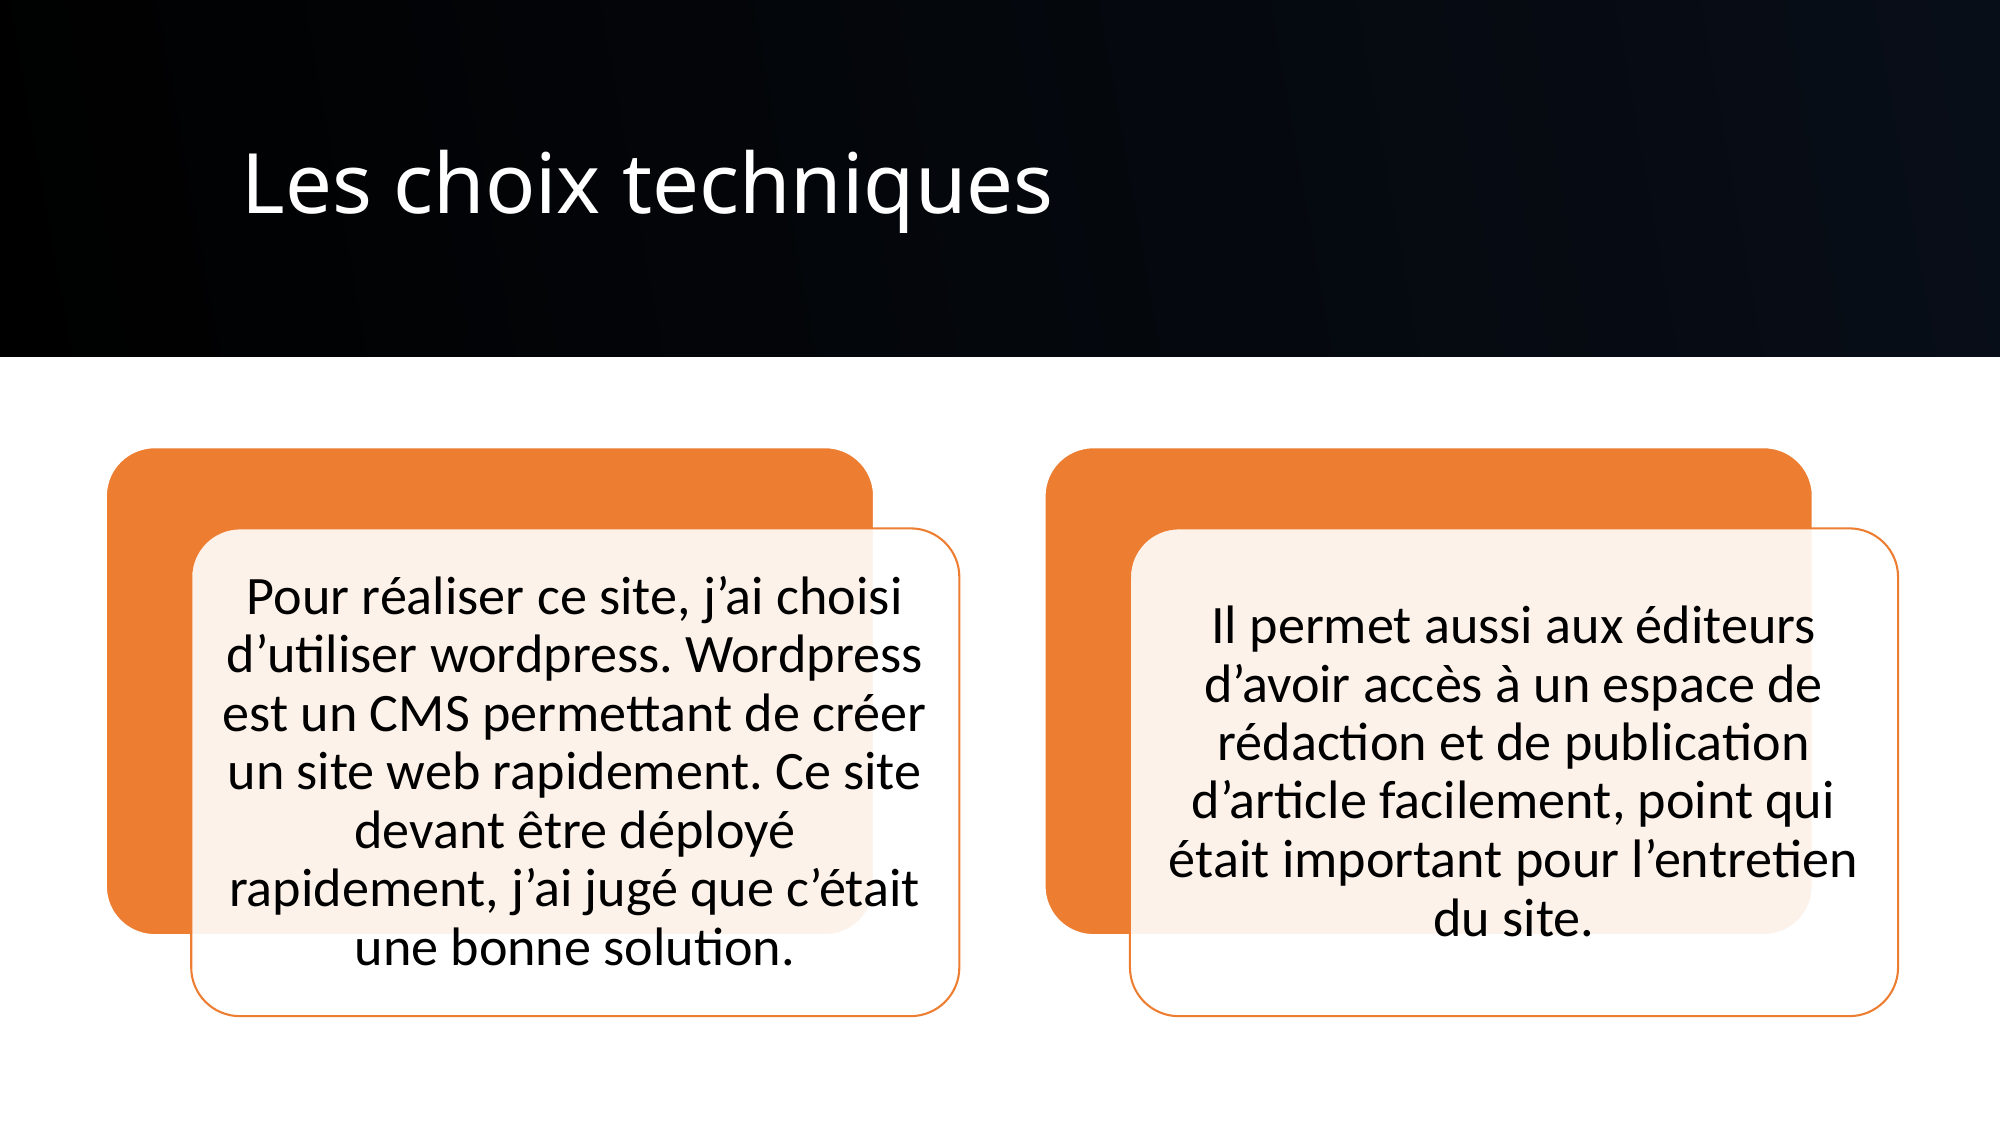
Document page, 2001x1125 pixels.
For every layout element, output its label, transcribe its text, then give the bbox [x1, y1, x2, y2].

title Les choix techniques [226, 57, 1822, 316]
text_box Pour réaliser ce site, j’ai choisi d’utiliser wordpress. Wordpress est un CMS permettant de créer un site web rapidement. Ce site devant être déployé rapidement, j’ai jugé que c’était une bonne solution. [191, 528, 960, 1017]
text_box [0, 0, 2000, 1125]
text_box Il permet aussi aux éditeurs d’avoir accès à un espace de rédaction et de publication d’article facilement, point qui était important pour l’entretien du site. [1129, 528, 1899, 1017]
